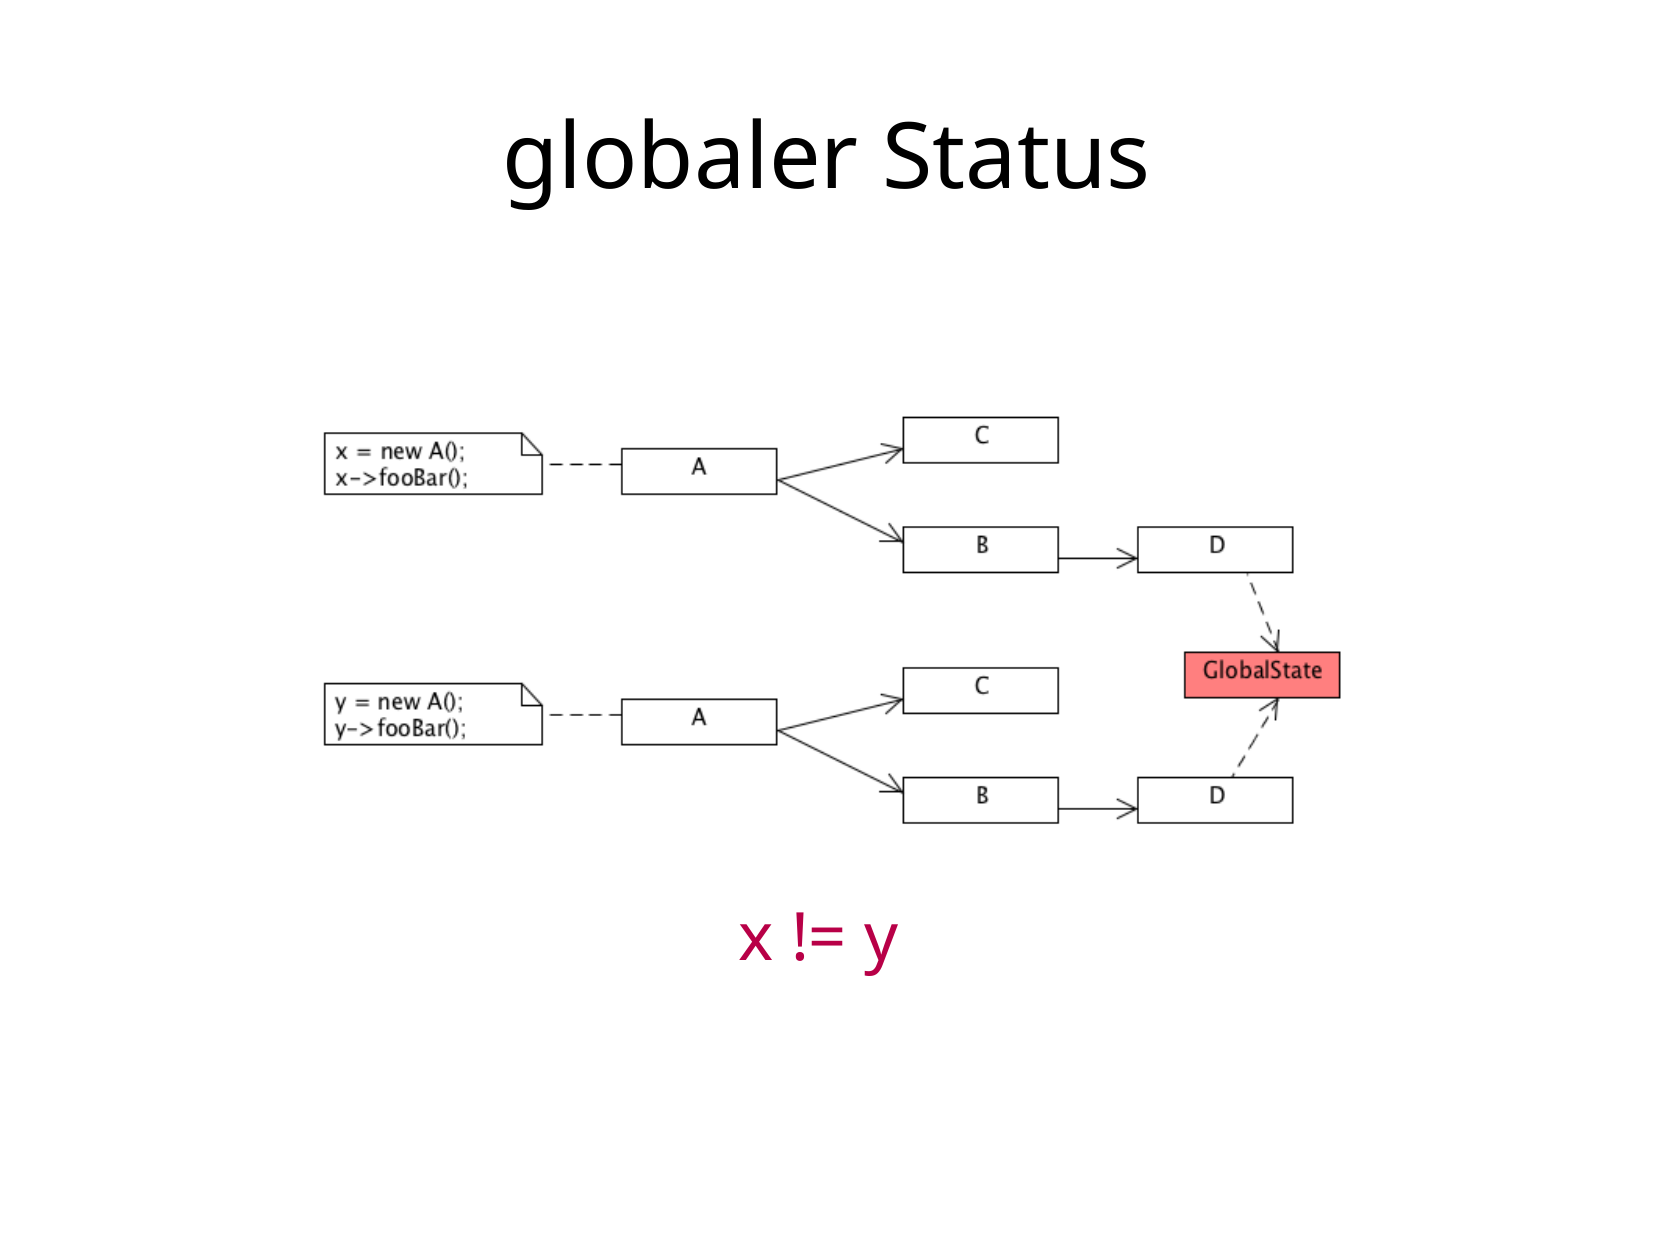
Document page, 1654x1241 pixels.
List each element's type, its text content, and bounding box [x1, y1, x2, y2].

text_box x != y [723, 882, 920, 975]
title globaler Status [82, 56, 1571, 250]
picture [293, 370, 1372, 871]
